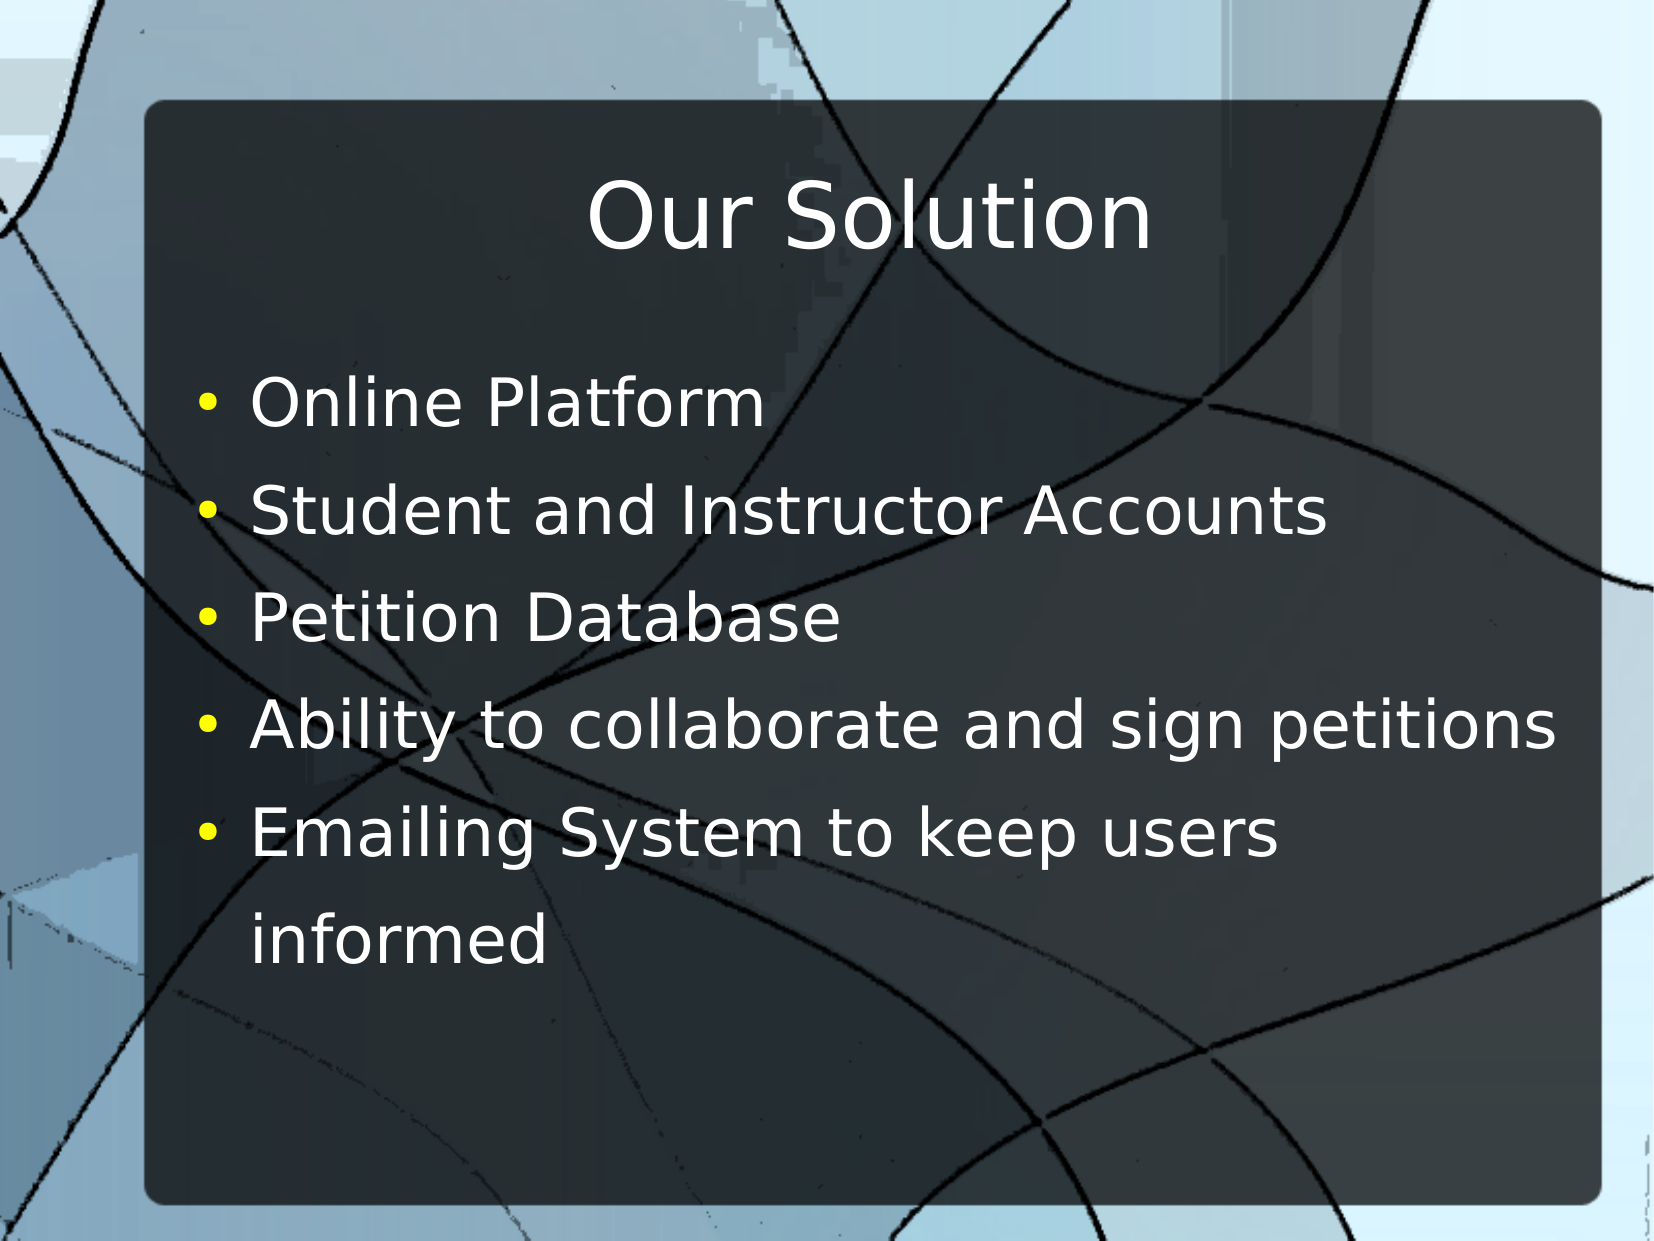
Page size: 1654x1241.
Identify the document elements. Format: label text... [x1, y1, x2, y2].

title Our Solution [159, 113, 1583, 321]
picture [0, 0, 1654, 1241]
list Online Platform Student and Instructor Accounts Petition Database Ability to collaborate and sign petitions Emailing System to keep users informed [178, 364, 1570, 1147]
